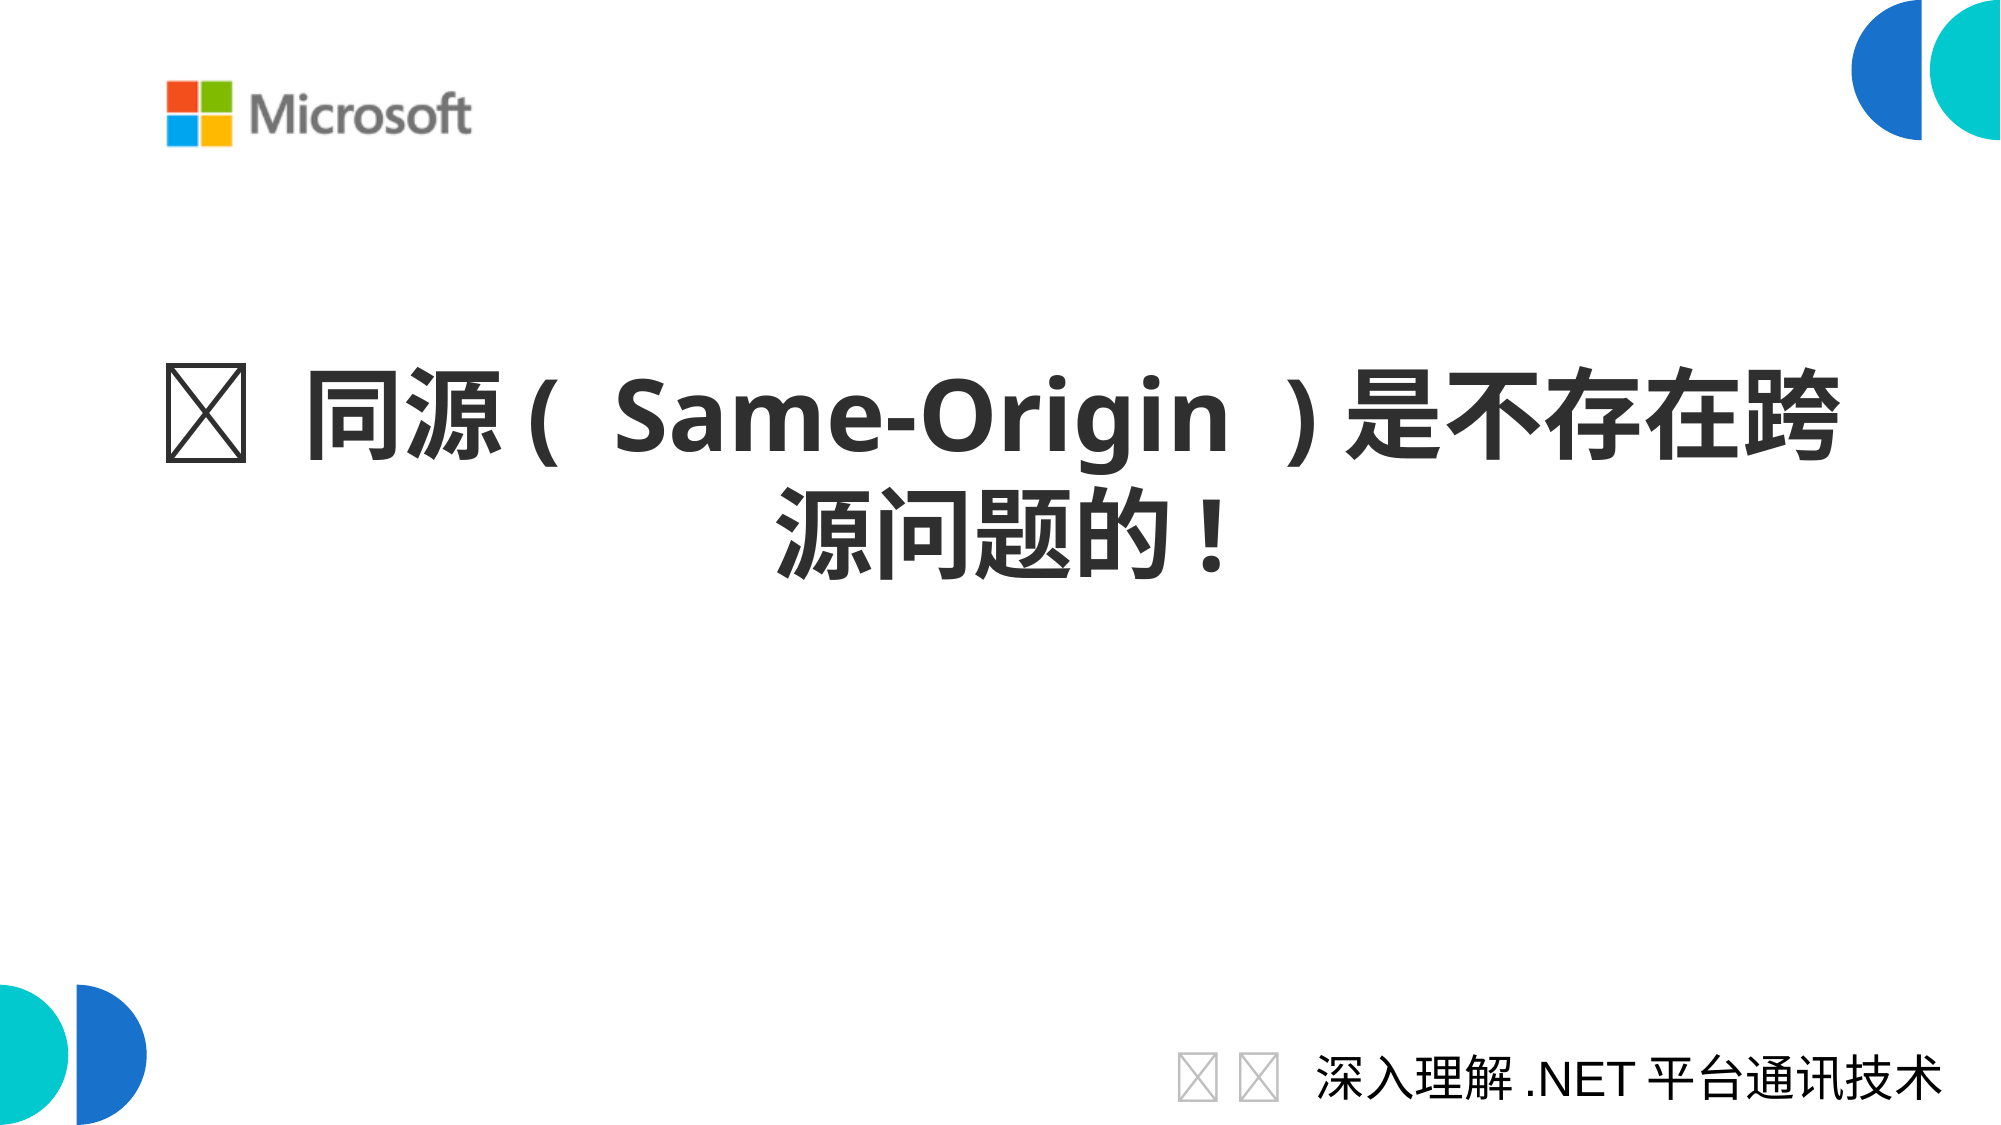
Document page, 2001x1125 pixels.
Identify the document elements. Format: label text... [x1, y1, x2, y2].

title 🚀 同源( Same-Origin )是不存在跨源问题的! [138, 378, 1862, 564]
subtitle 🚀 🚀 深入理解.NET平台通讯技术 [1173, 1046, 1952, 1107]
picture [85, 41, 552, 189]
